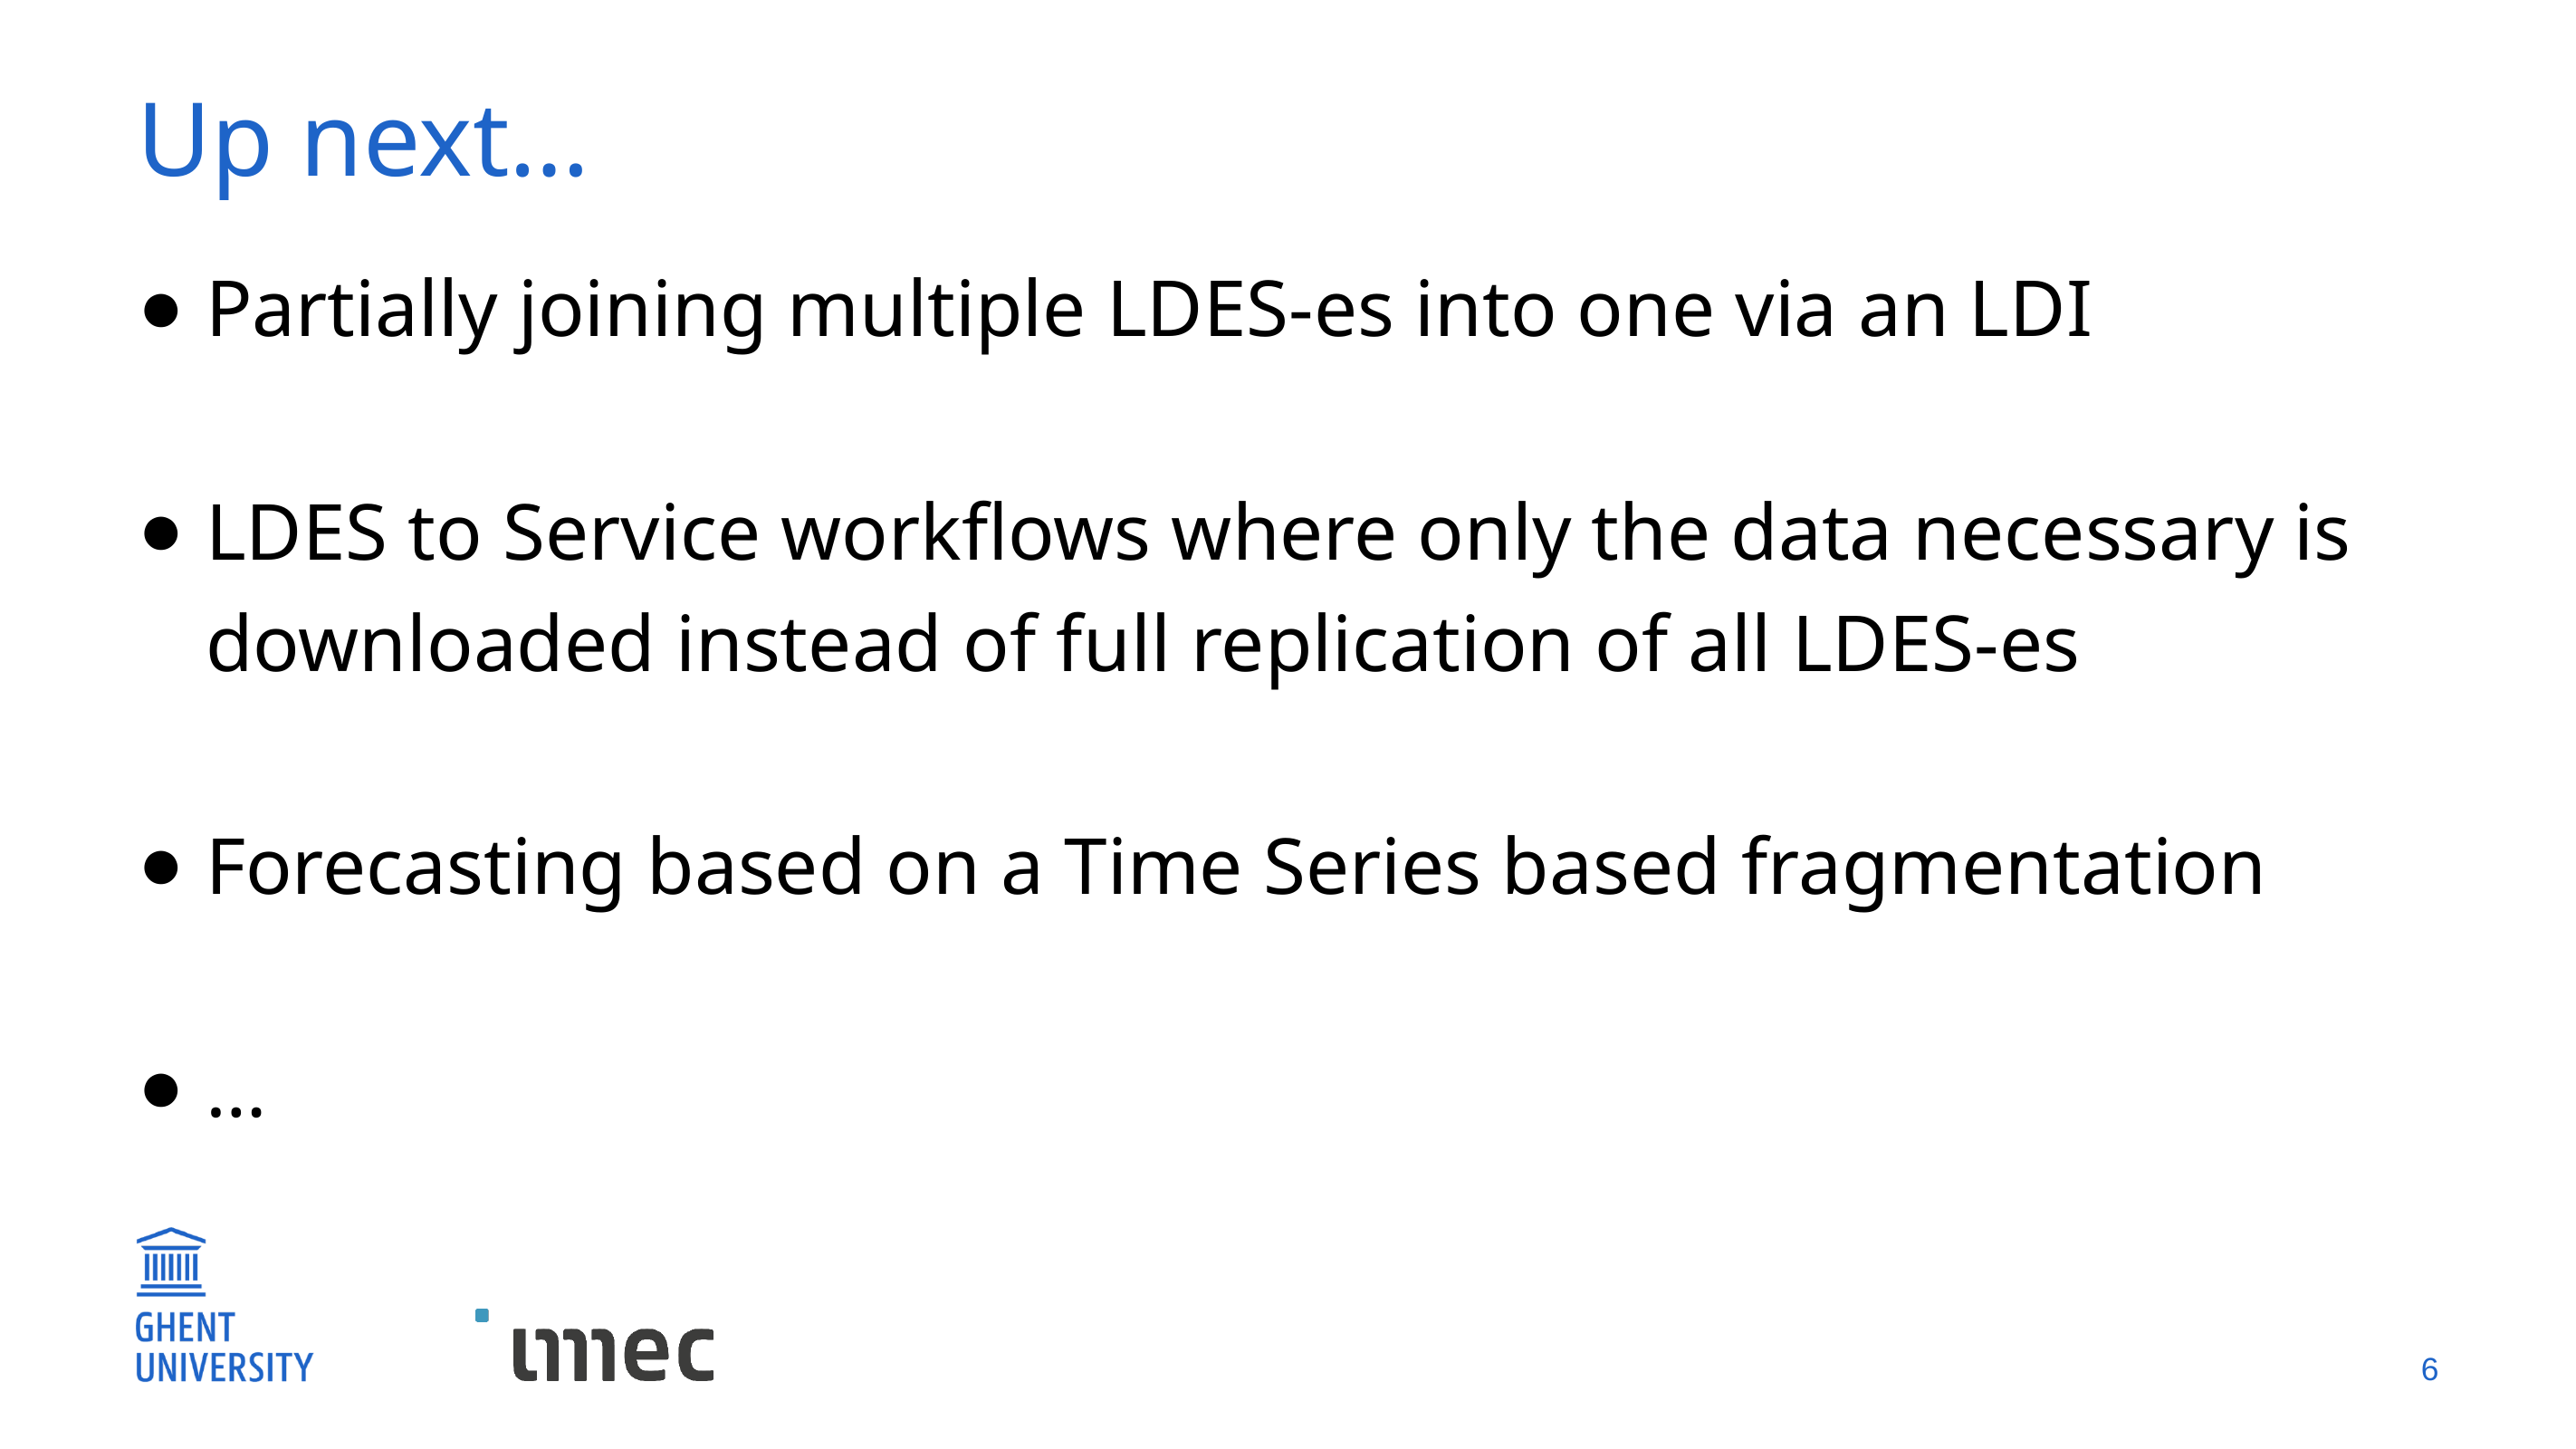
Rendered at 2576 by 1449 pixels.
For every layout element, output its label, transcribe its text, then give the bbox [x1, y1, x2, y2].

slide_number <number> [2315, 1329, 2453, 1407]
picture [68, 1175, 411, 1449]
list Partially joining multiple LDES-es into one via an LDI LDES to Service workflows where only the data necessary is downloaded instead of full replication of all LDES-es Forecasting based on a Time Series based fragmentation … [124, 234, 2456, 1229]
title Up next… [123, 76, 2456, 206]
picture [475, 1309, 713, 1381]
